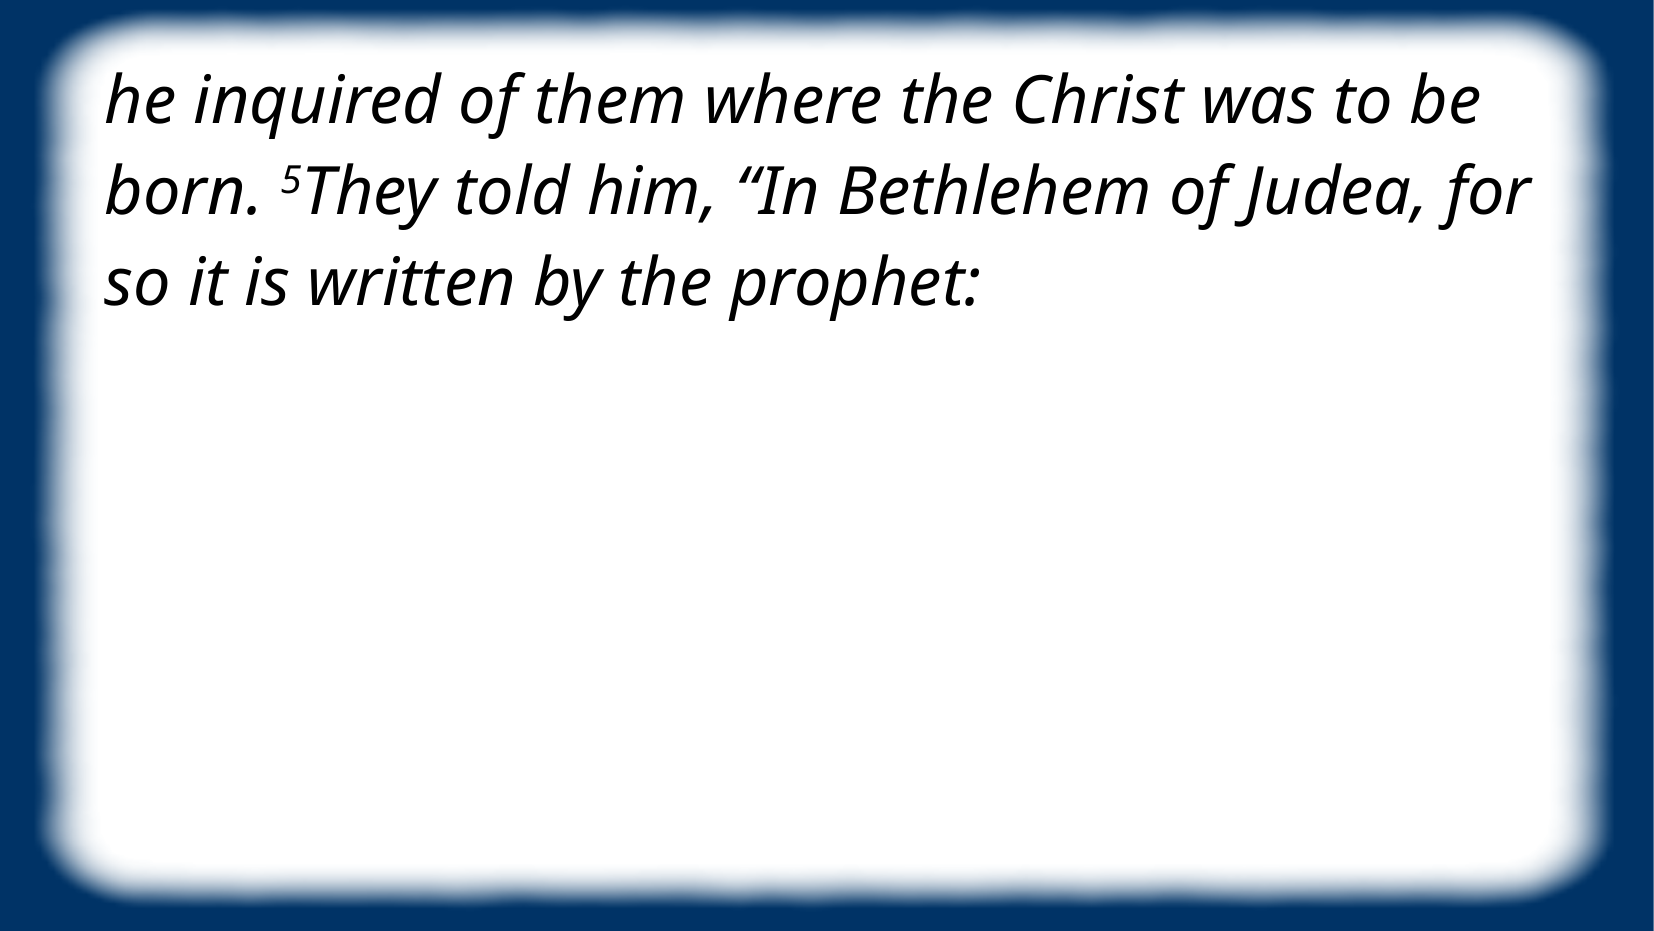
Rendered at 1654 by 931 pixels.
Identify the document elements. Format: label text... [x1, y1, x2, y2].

picture [0, 0, 1654, 931]
text_box he inquired of them where the Christ was to be born. 5They told him, “In Bethlehem of Judea, for so it is written by the prophet: [90, 45, 1561, 327]
